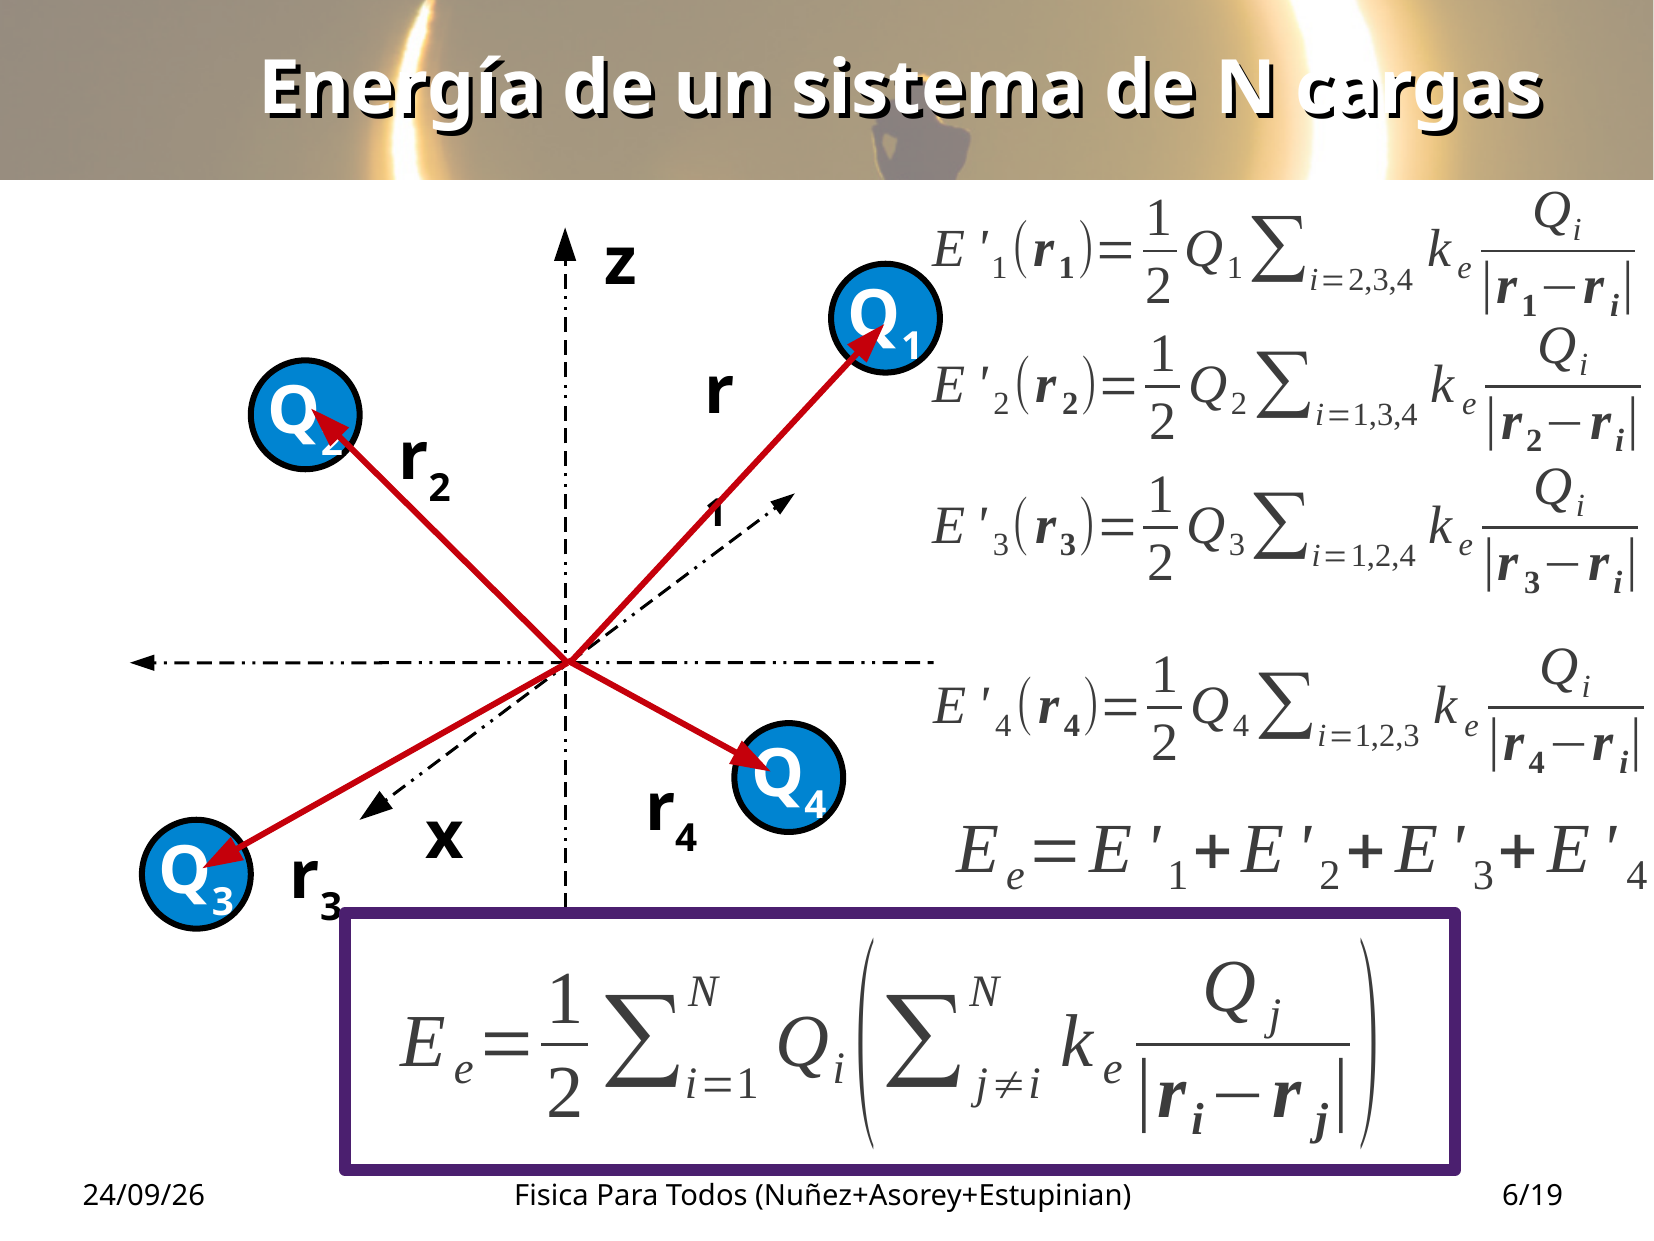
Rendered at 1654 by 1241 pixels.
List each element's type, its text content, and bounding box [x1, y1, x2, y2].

text_box Q1 [861, 297, 886, 329]
text_box r1 [690, 334, 771, 451]
text_box r3 [274, 819, 376, 935]
text_box Q4 [736, 723, 844, 832]
chart [390, 934, 1389, 1155]
chart [924, 636, 1654, 781]
picture [0, 0, 1654, 180]
chart [945, 810, 1654, 899]
text_box Q2 [281, 393, 306, 425]
chart [922, 180, 1651, 600]
text_box [345, 781, 1654, 1170]
text_box r2 [383, 400, 496, 516]
title Energía de un sistema de N cargas [75, 19, 1564, 151]
text_box Q2 [250, 360, 360, 470]
text_box r4 [630, 751, 736, 867]
text_box Q3 [141, 819, 251, 929]
text_box Q4 [765, 756, 790, 788]
text_box x [411, 780, 466, 882]
text_box [933, 360, 1654, 636]
text_box Q1 [831, 263, 922, 373]
text_box z [589, 206, 644, 308]
text_box Q3 [172, 853, 197, 885]
